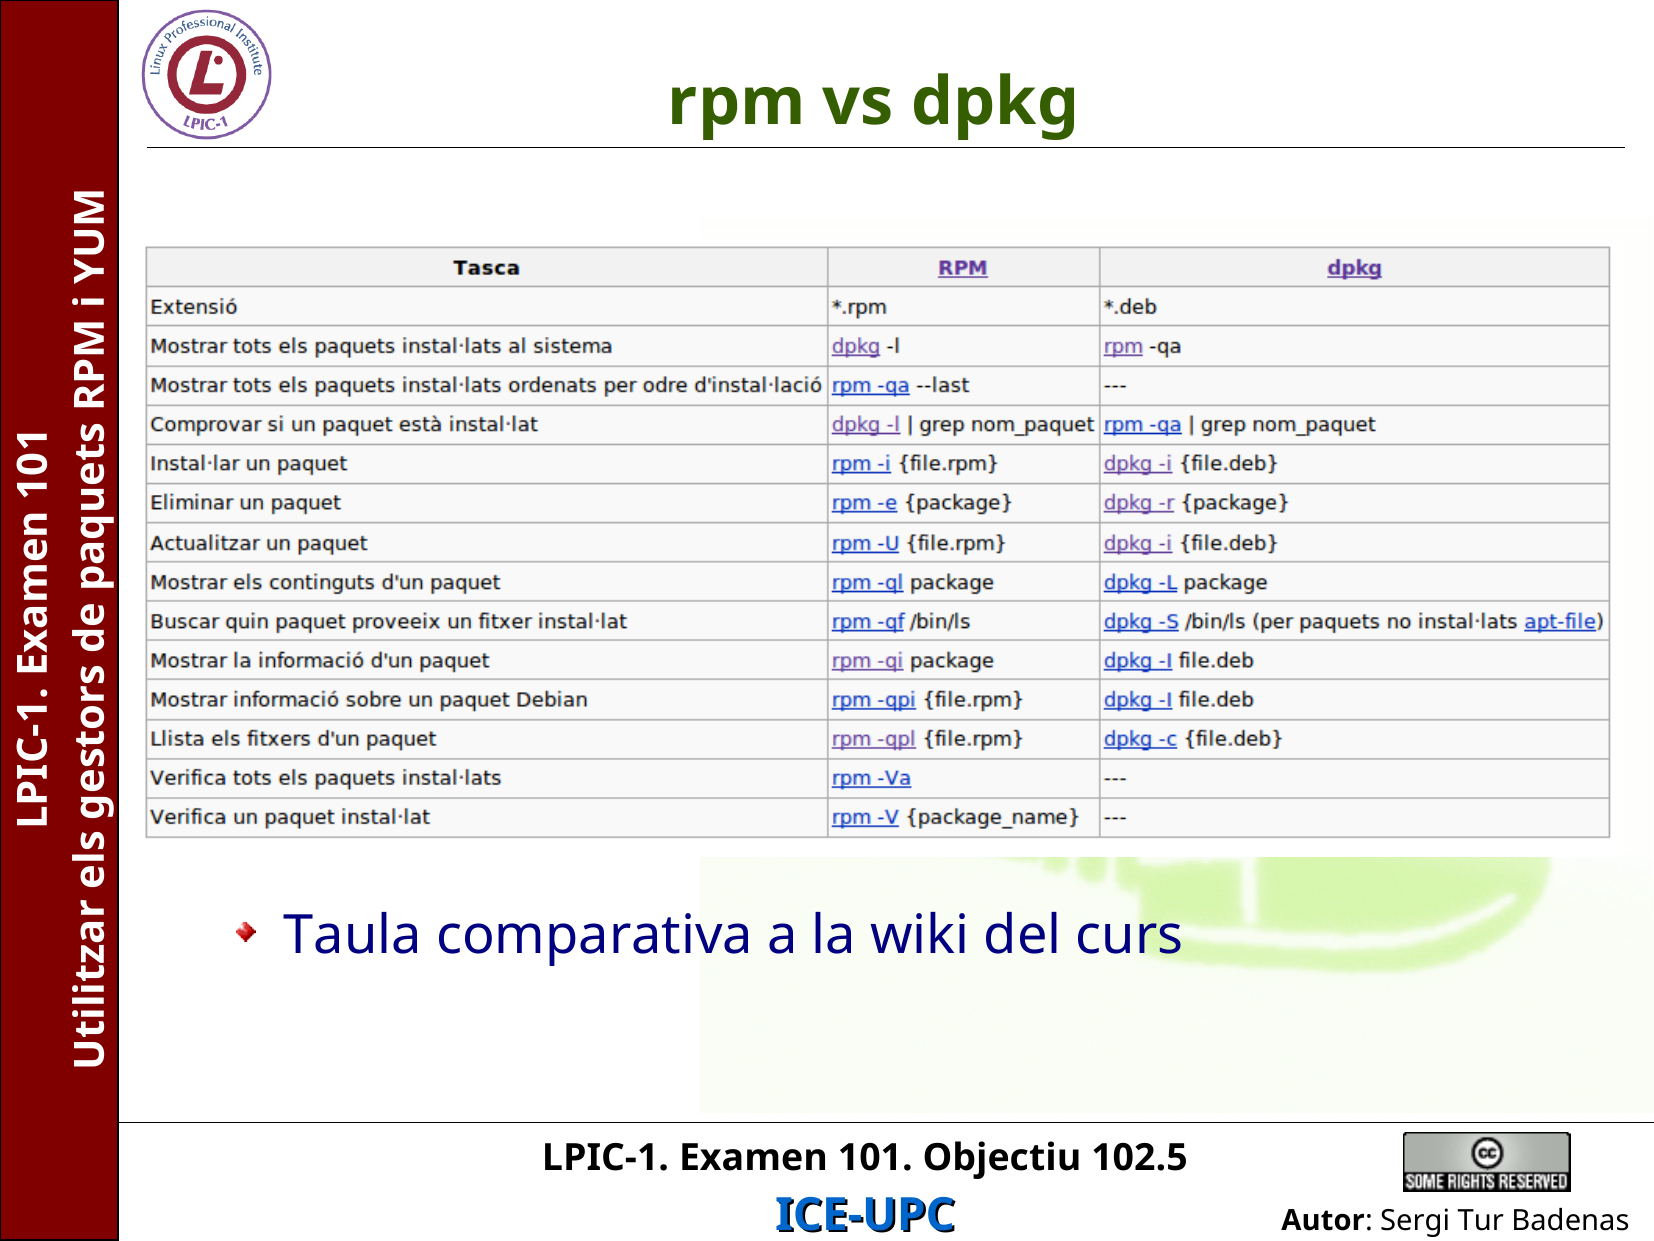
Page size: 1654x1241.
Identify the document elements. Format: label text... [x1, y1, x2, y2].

picture [135, 5, 277, 49]
picture [1403, 1132, 1571, 1192]
list Taula comparativa a la wiki del curs [141, 242, 1630, 1078]
title rpm vs dpkg [129, 49, 1619, 148]
picture [138, 217, 1654, 1113]
